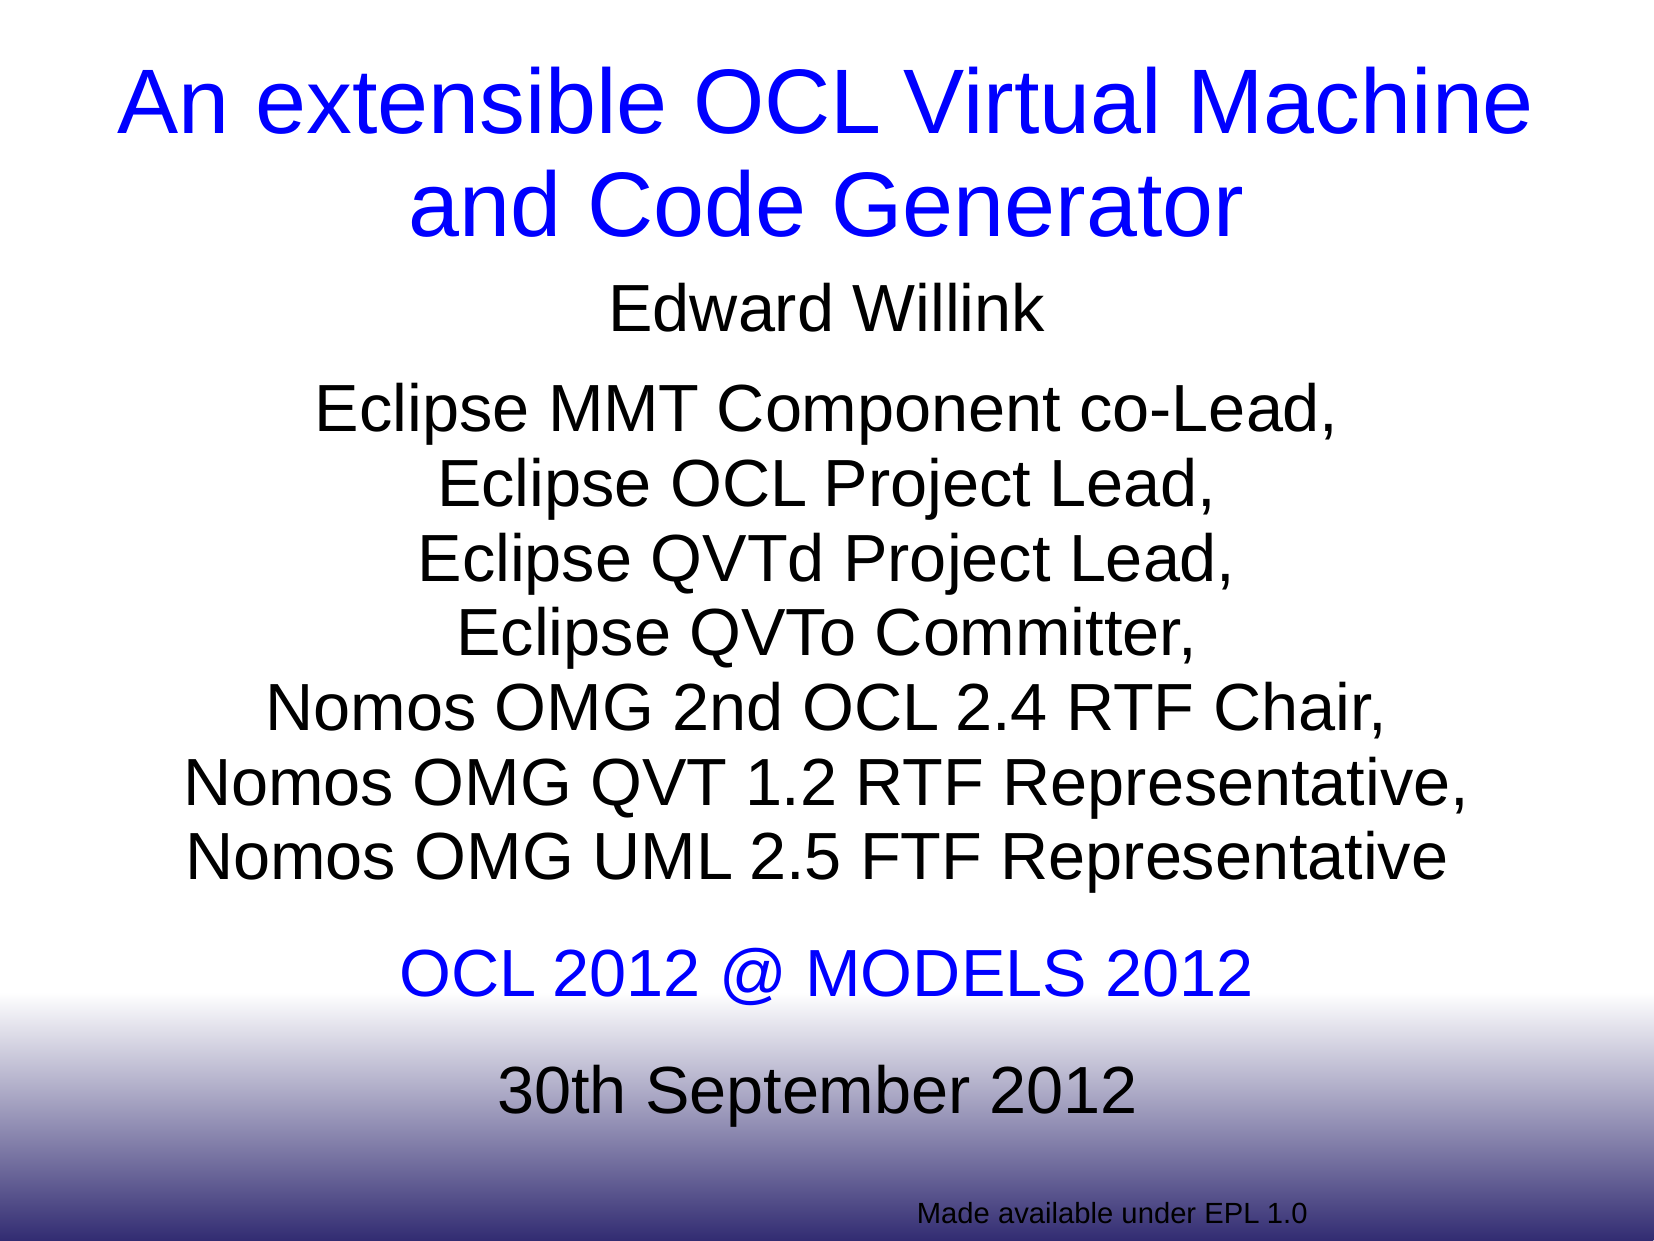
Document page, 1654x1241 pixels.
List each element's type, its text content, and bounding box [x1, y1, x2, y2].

subtitle Edward Willink Eclipse MMT Component co-Lead, Eclipse OCL Project Lead, Eclipse QVTd Project Lead, Eclipse QVTo Committer, Nomos OMG 2nd OCL 2.4 RTF Chair, Nomos OMG QVT 1.2 RTF Representative, Nomos OMG UML 2.5 FTF Representative OCL 2012 @ MODELS 2012 30th September 2012 [82, 270, 1571, 1129]
title An extensible OCL Virtual Machine and Code Generator [82, 50, 1571, 256]
